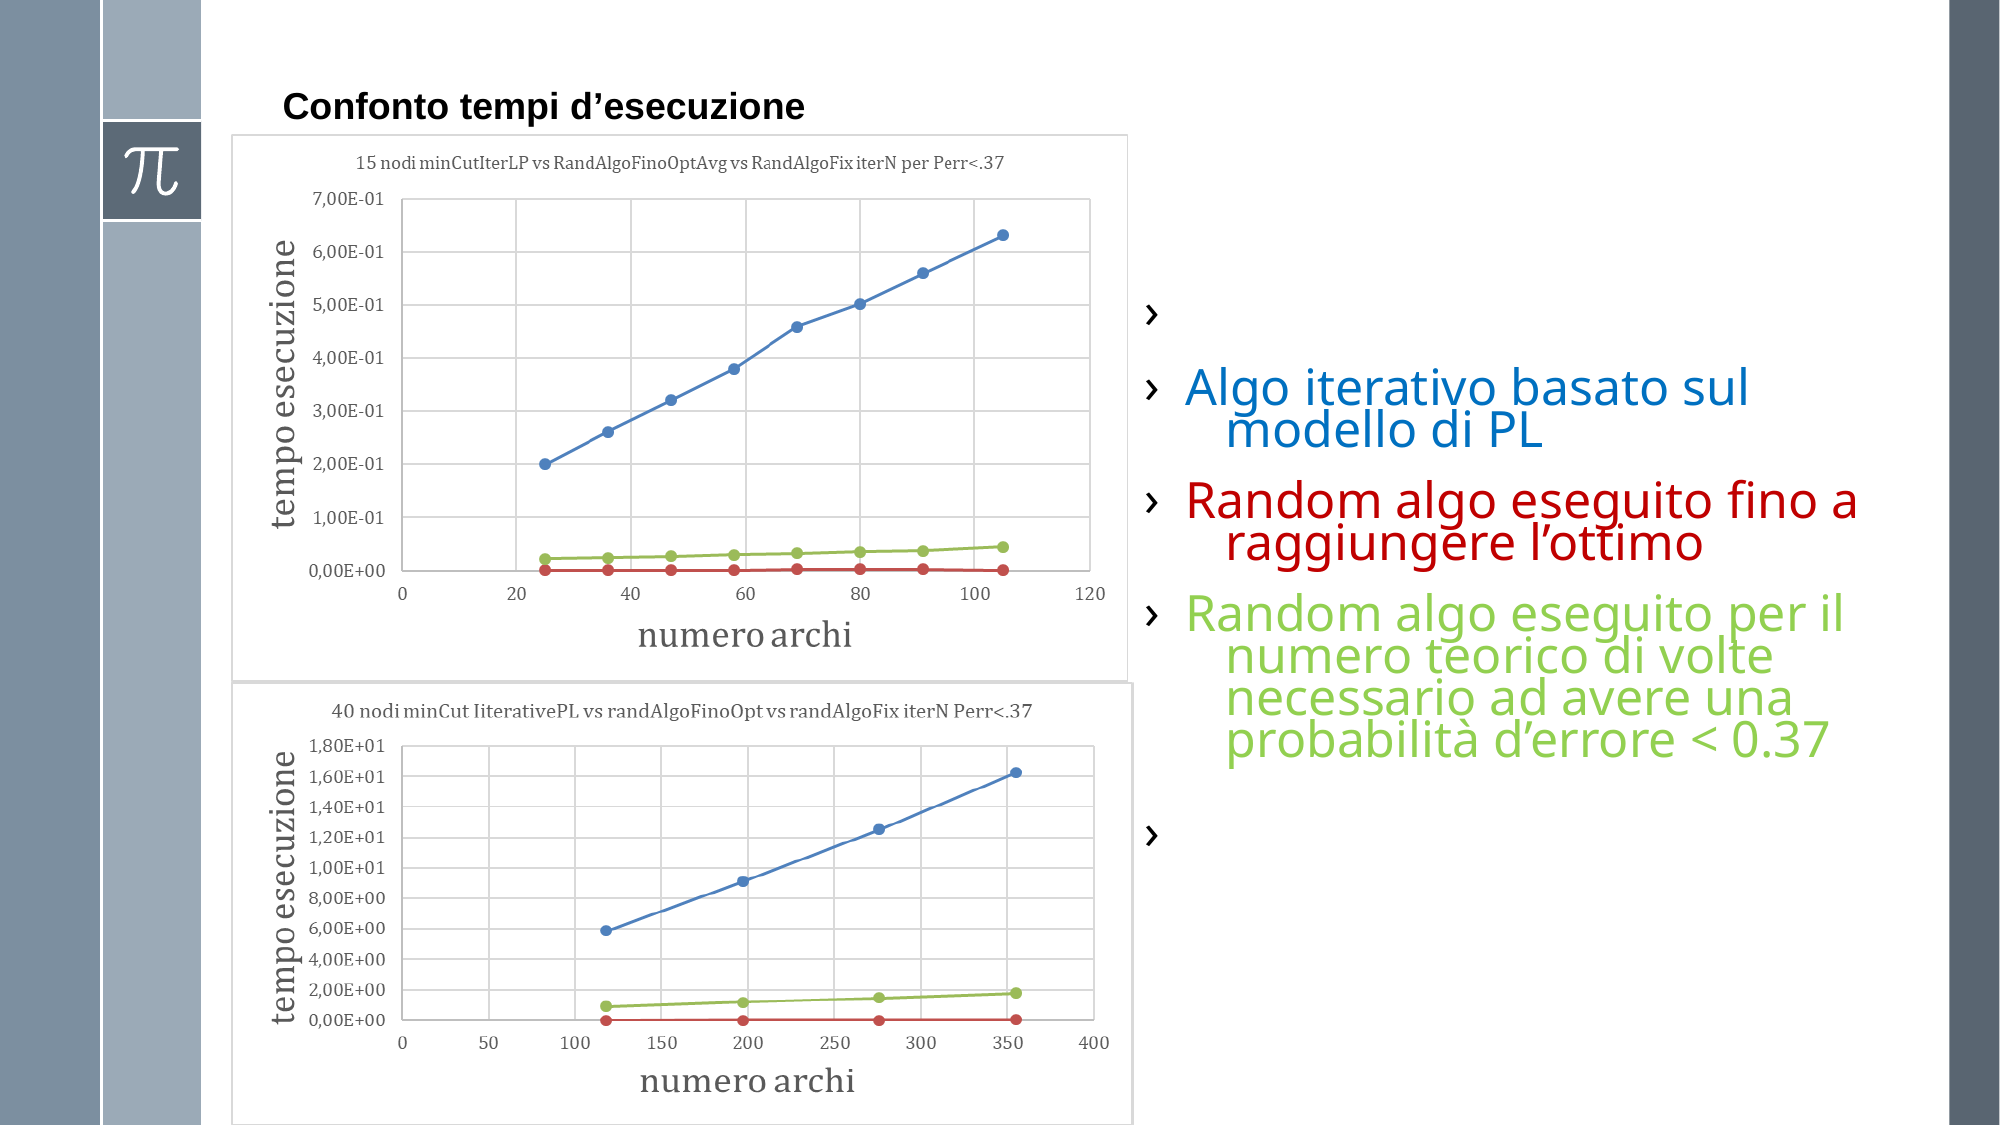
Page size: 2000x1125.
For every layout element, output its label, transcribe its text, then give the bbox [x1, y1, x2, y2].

list Algo iterativo basato sul modello di PL Random algo eseguito fino a raggiungere l’ottimo Random algo eseguito per il numero teorico di volte necessario ad avere una probabilità d’errore < 0.37 [1129, 267, 1949, 776]
title Confonto tempi d’esecuzione [267, 0, 1873, 135]
picture [231, 134, 1134, 1125]
